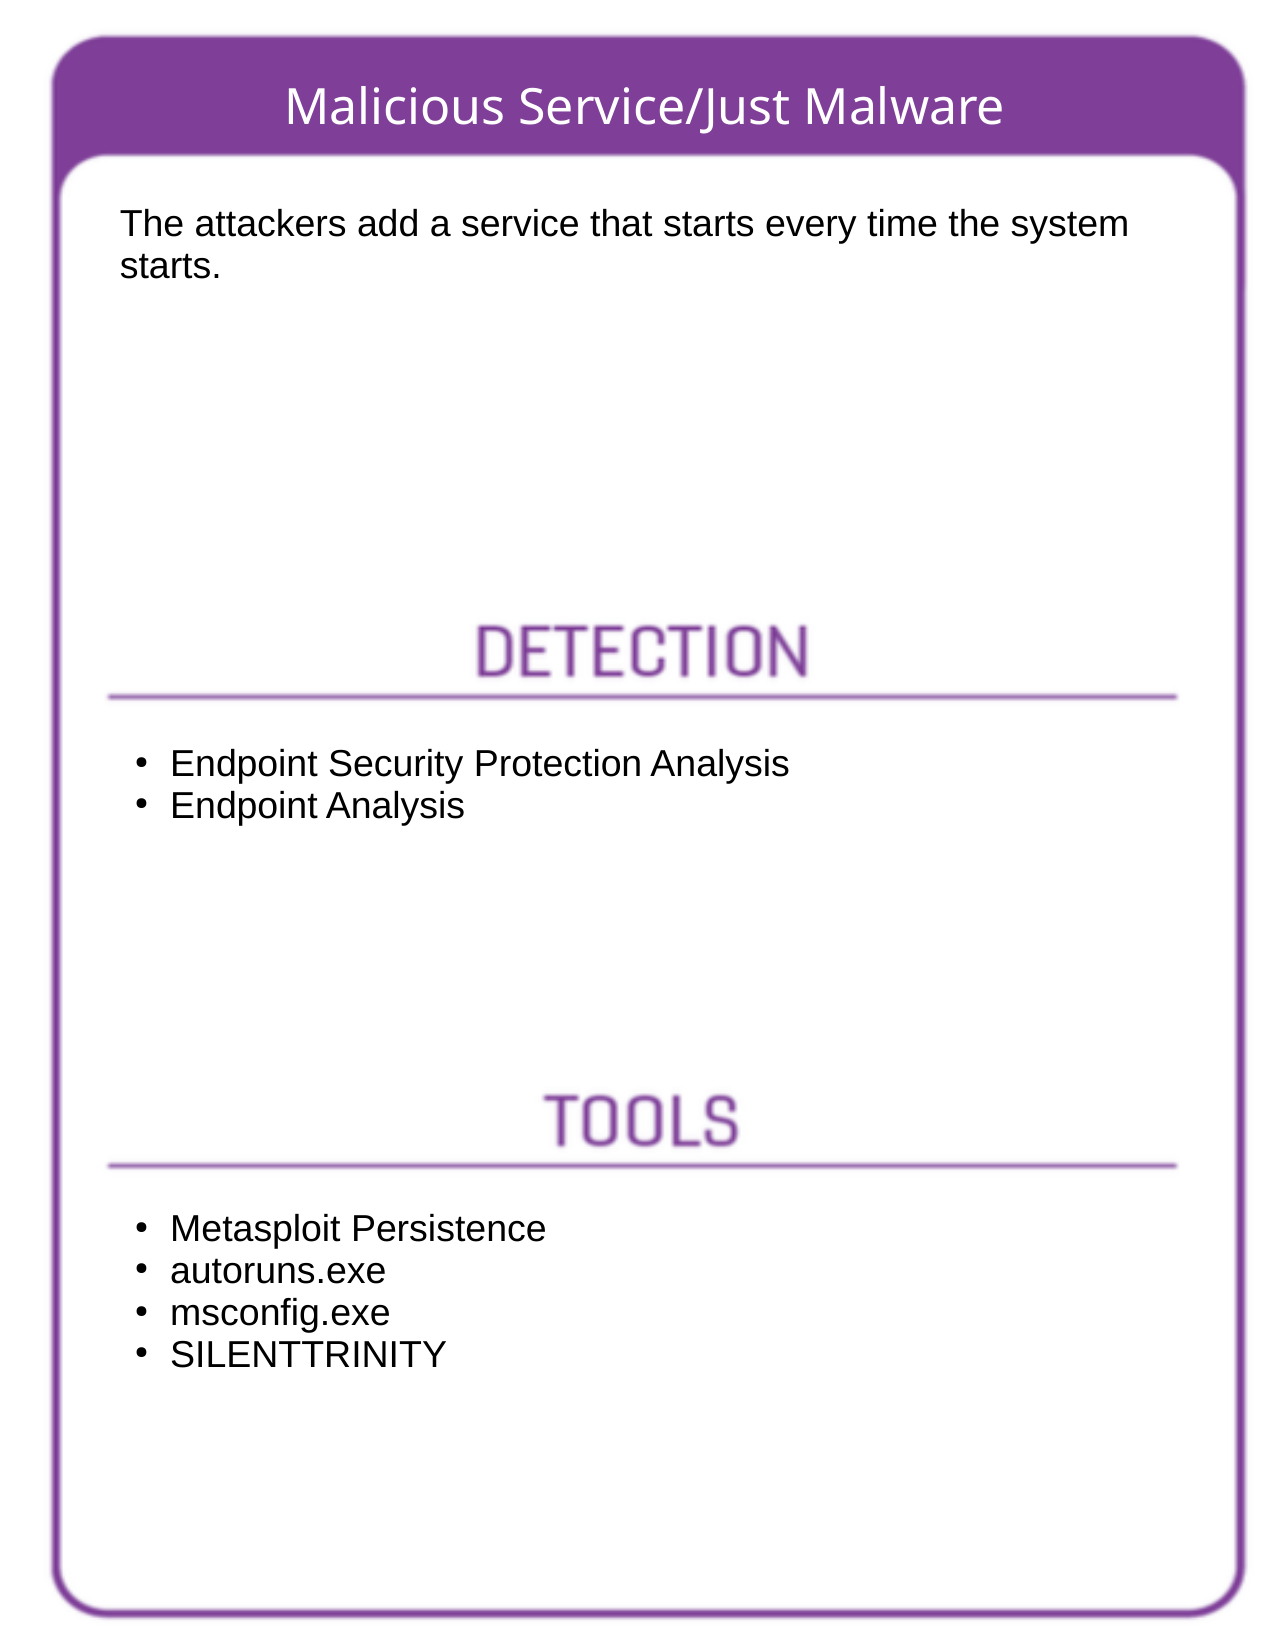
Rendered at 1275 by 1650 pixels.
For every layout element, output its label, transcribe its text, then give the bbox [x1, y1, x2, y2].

text_box Malicious Service/Just Malware [89, 54, 1200, 156]
text_box Endpoint Security Protection Analysis Endpoint Analysis [119, 734, 1155, 839]
text_box Metasploit Persistence autoruns.exe msconfig.exe SILENTTRINITY [119, 1199, 1170, 1383]
text_box The attackers add a service that starts every time the system starts. [104, 194, 1185, 294]
picture [2, 0, 1275, 1650]
